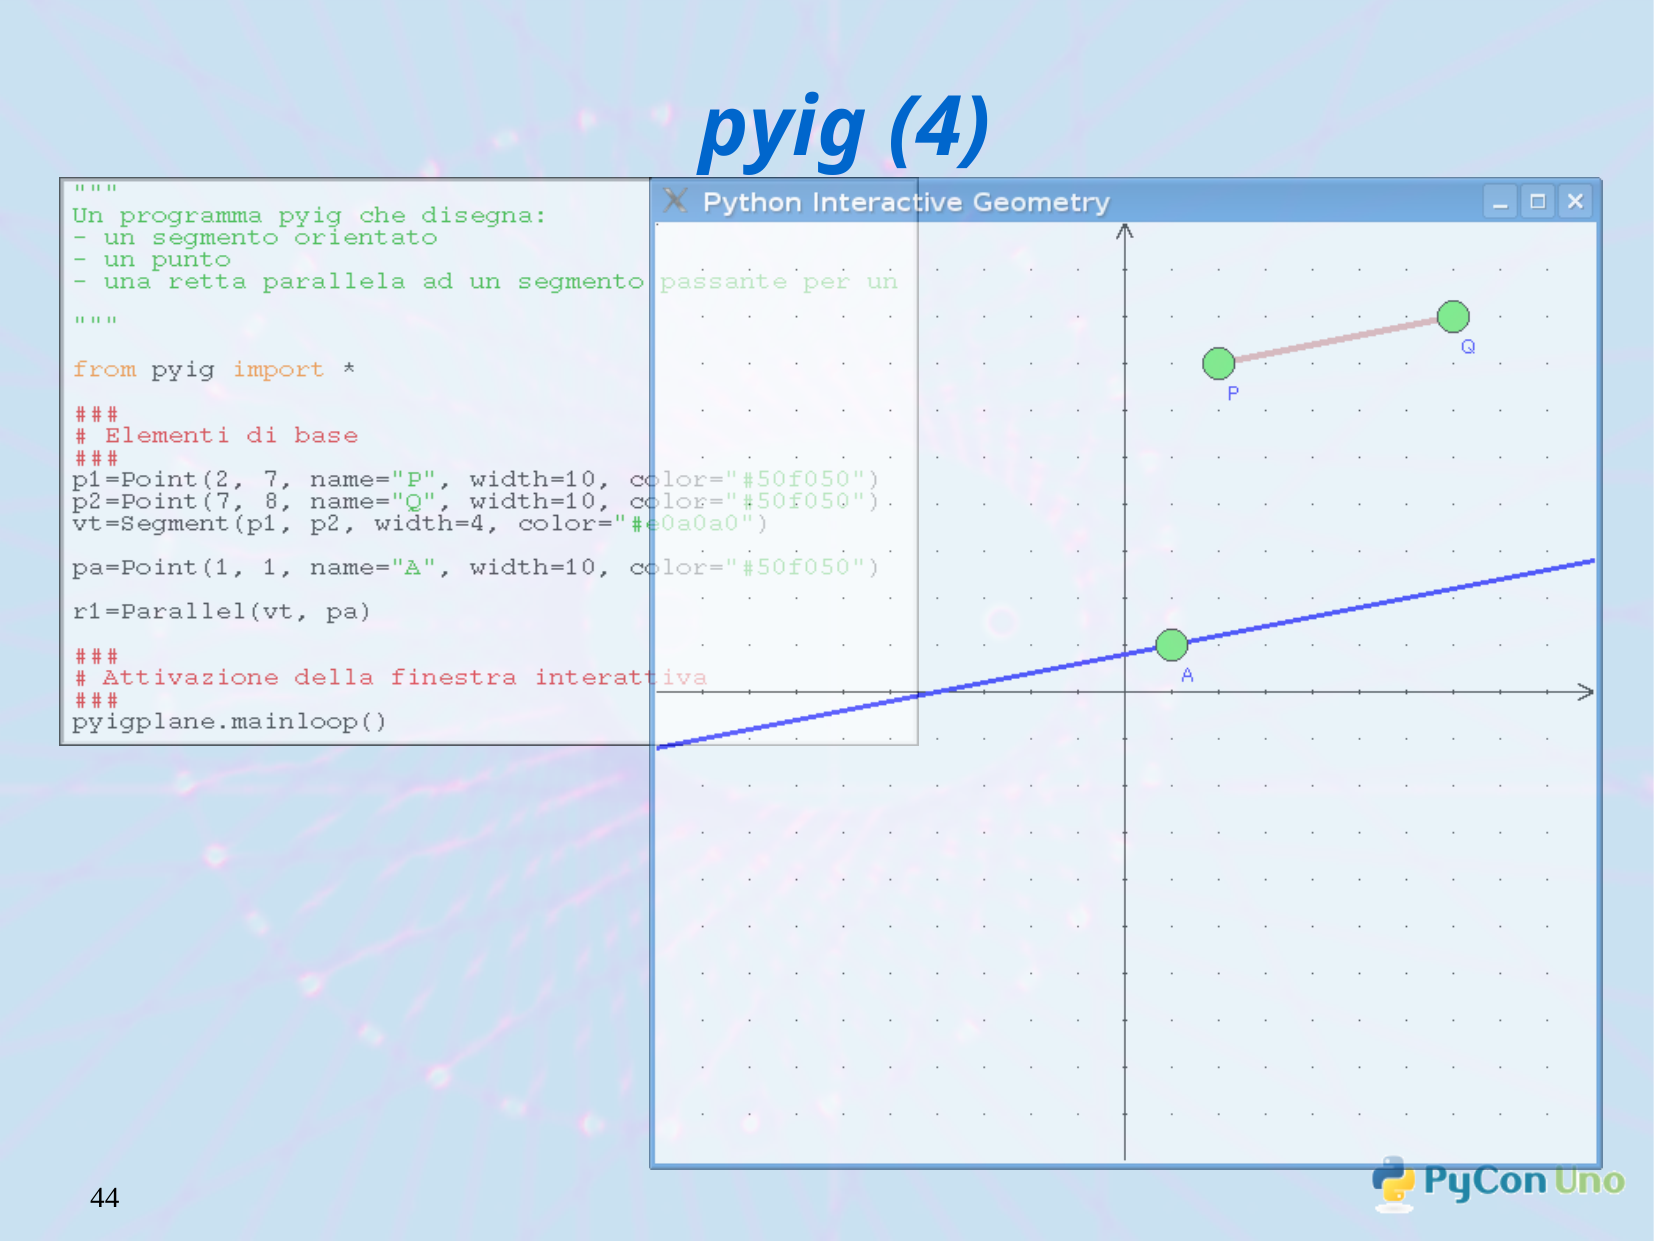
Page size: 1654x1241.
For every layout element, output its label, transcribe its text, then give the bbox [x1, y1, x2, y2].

title pyig (4) [139, 19, 1552, 177]
picture [0, 0, 1654, 1241]
